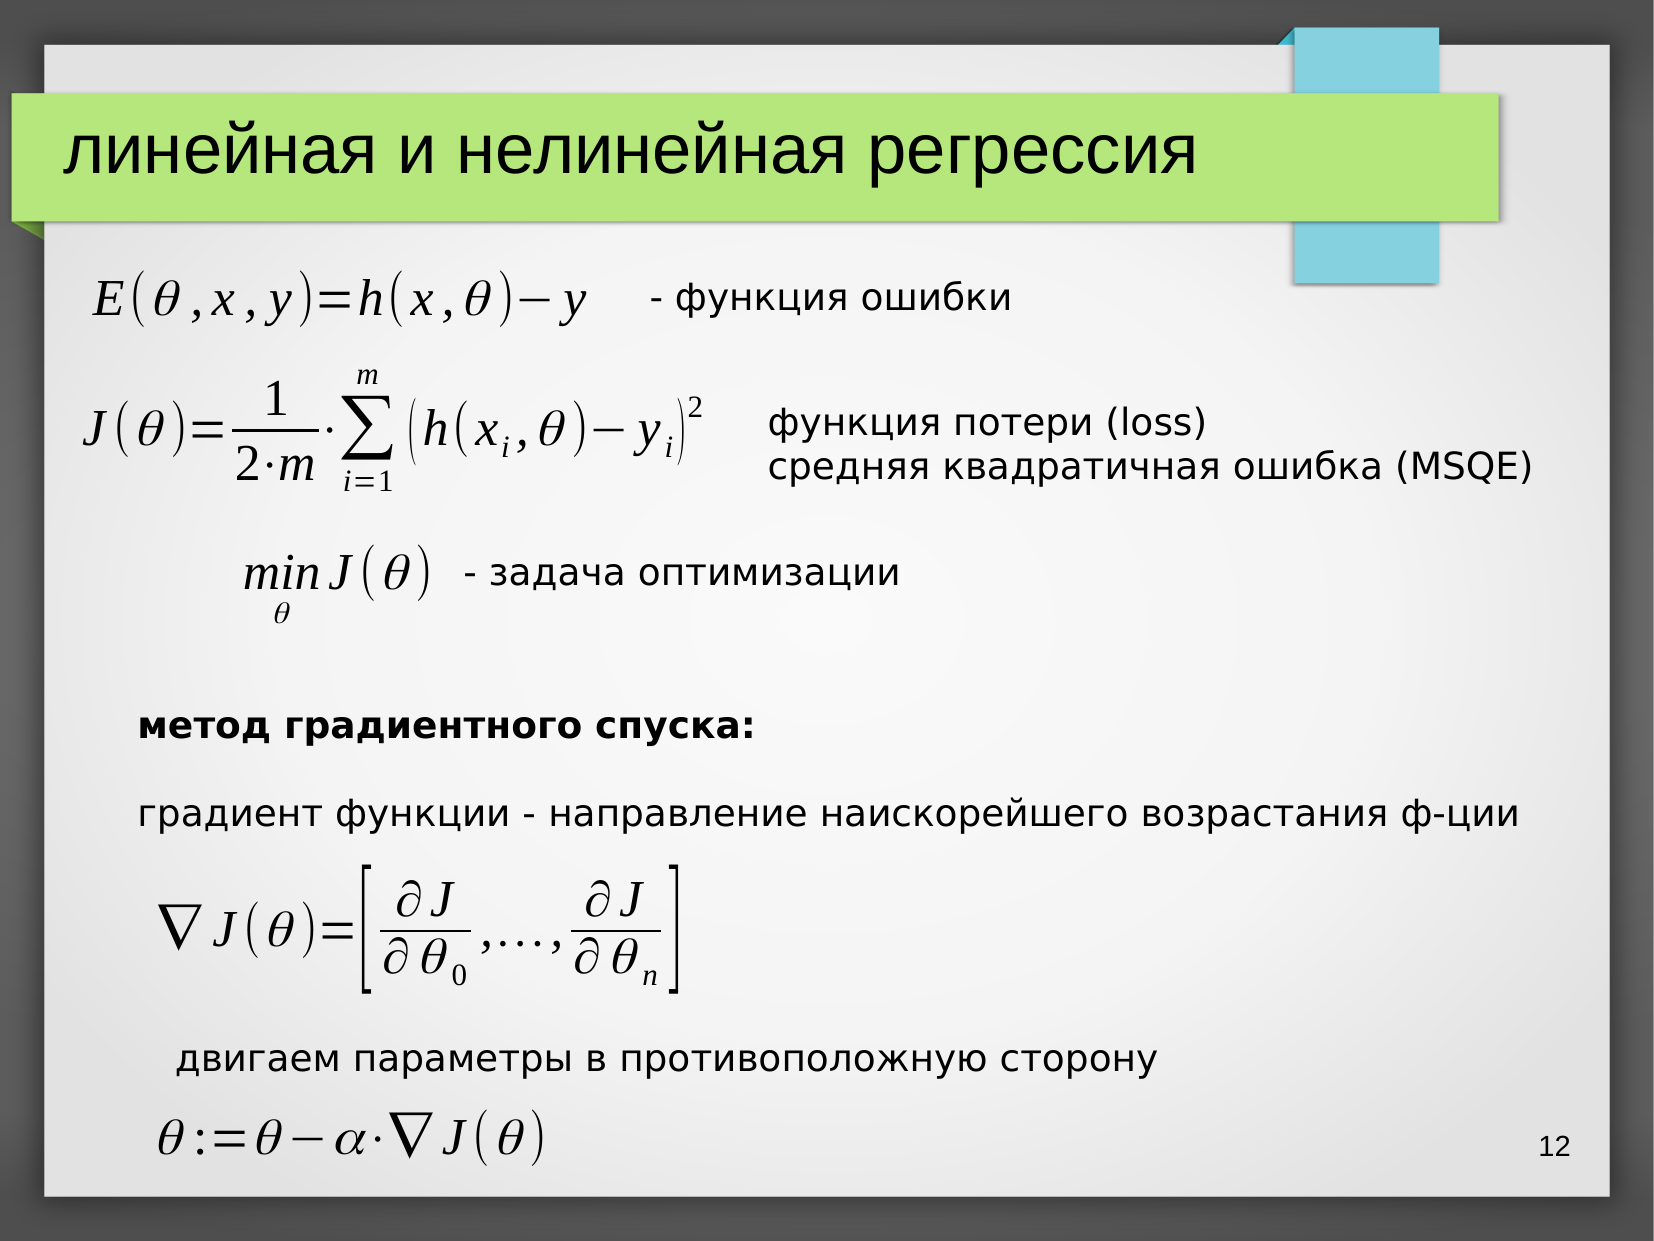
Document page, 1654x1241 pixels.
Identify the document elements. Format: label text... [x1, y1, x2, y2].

text_box метод градиентного спуска: градиент функции - направление наискорейшего возрастания ф-ции [122, 696, 1536, 886]
chart [236, 542, 441, 626]
chart [83, 268, 596, 331]
chart [147, 1106, 554, 1170]
chart [150, 886, 689, 999]
text_box двигаем параметры в противоположную сторону [160, 1029, 1241, 1088]
title линейная и нелинейная регрессия [63, 106, 1469, 193]
chart [73, 357, 709, 498]
text_box - функция ошибки [634, 268, 1028, 327]
picture [0, 0, 1654, 1241]
text_box - задача оптимизации [448, 543, 921, 610]
title функция потери (loss) средняя квадратичная ошибка (MSQE) [767, 381, 1571, 508]
